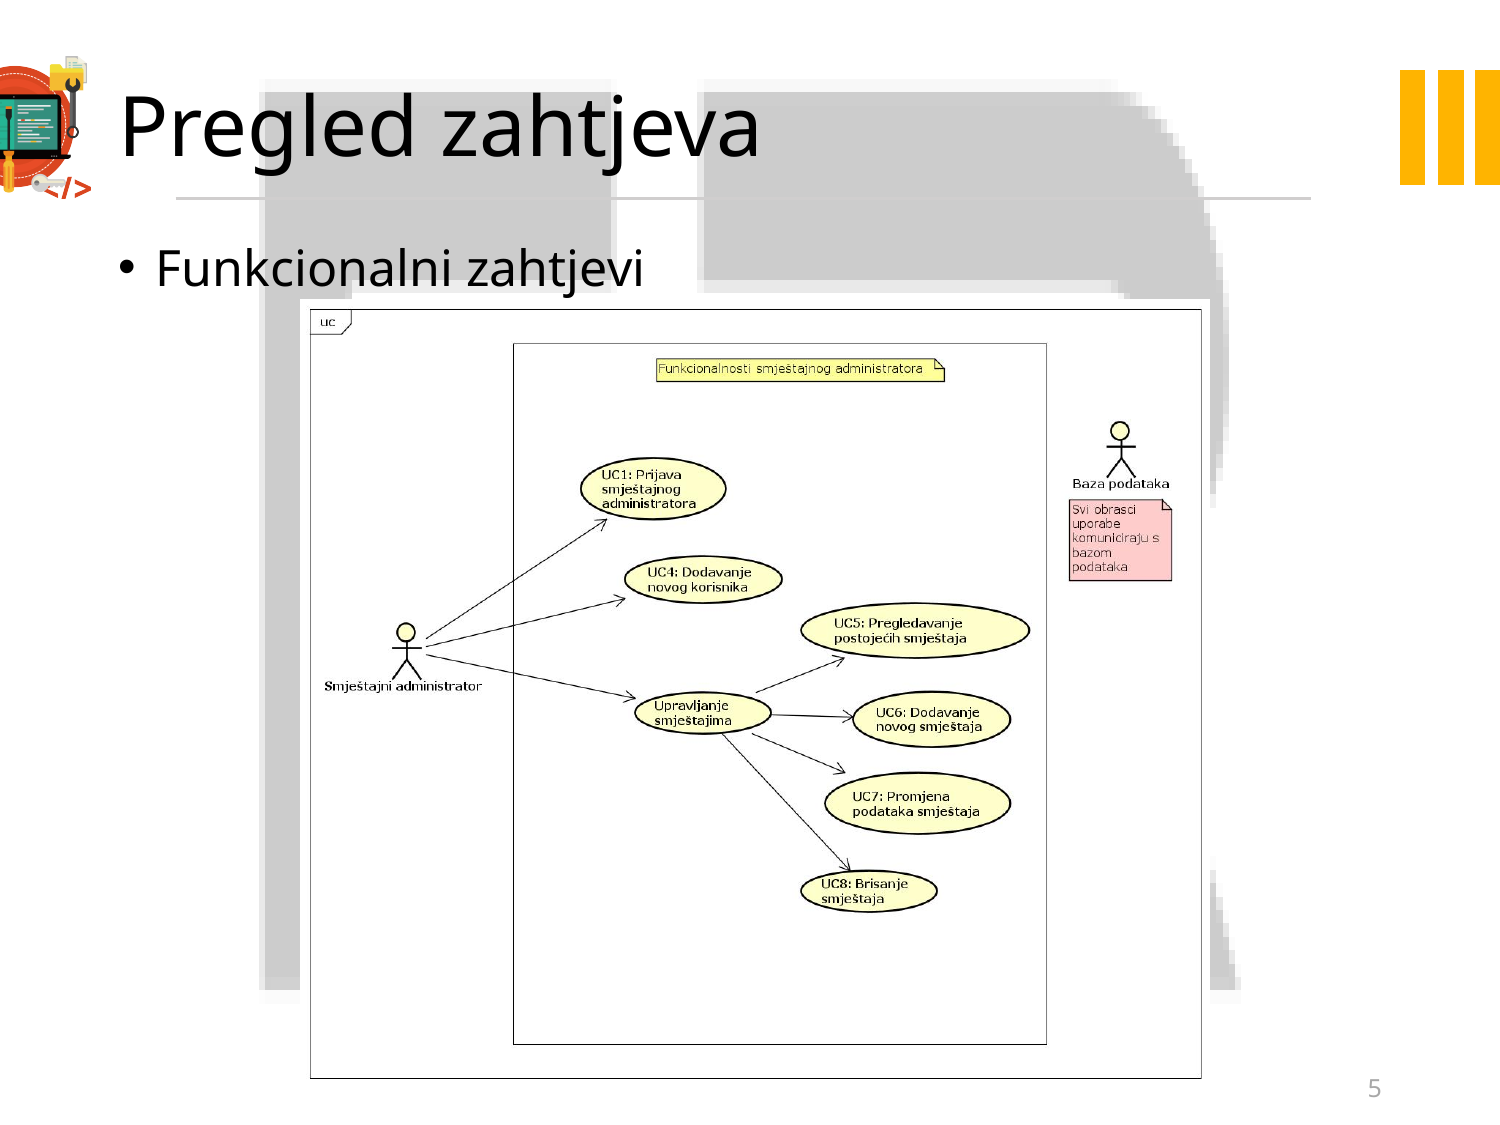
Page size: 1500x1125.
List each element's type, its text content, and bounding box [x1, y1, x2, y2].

picture [300, 299, 1210, 1088]
title Pregled zahtjeva [103, 59, 1397, 199]
list Funkcionalni zahtjevi [103, 228, 1397, 1038]
